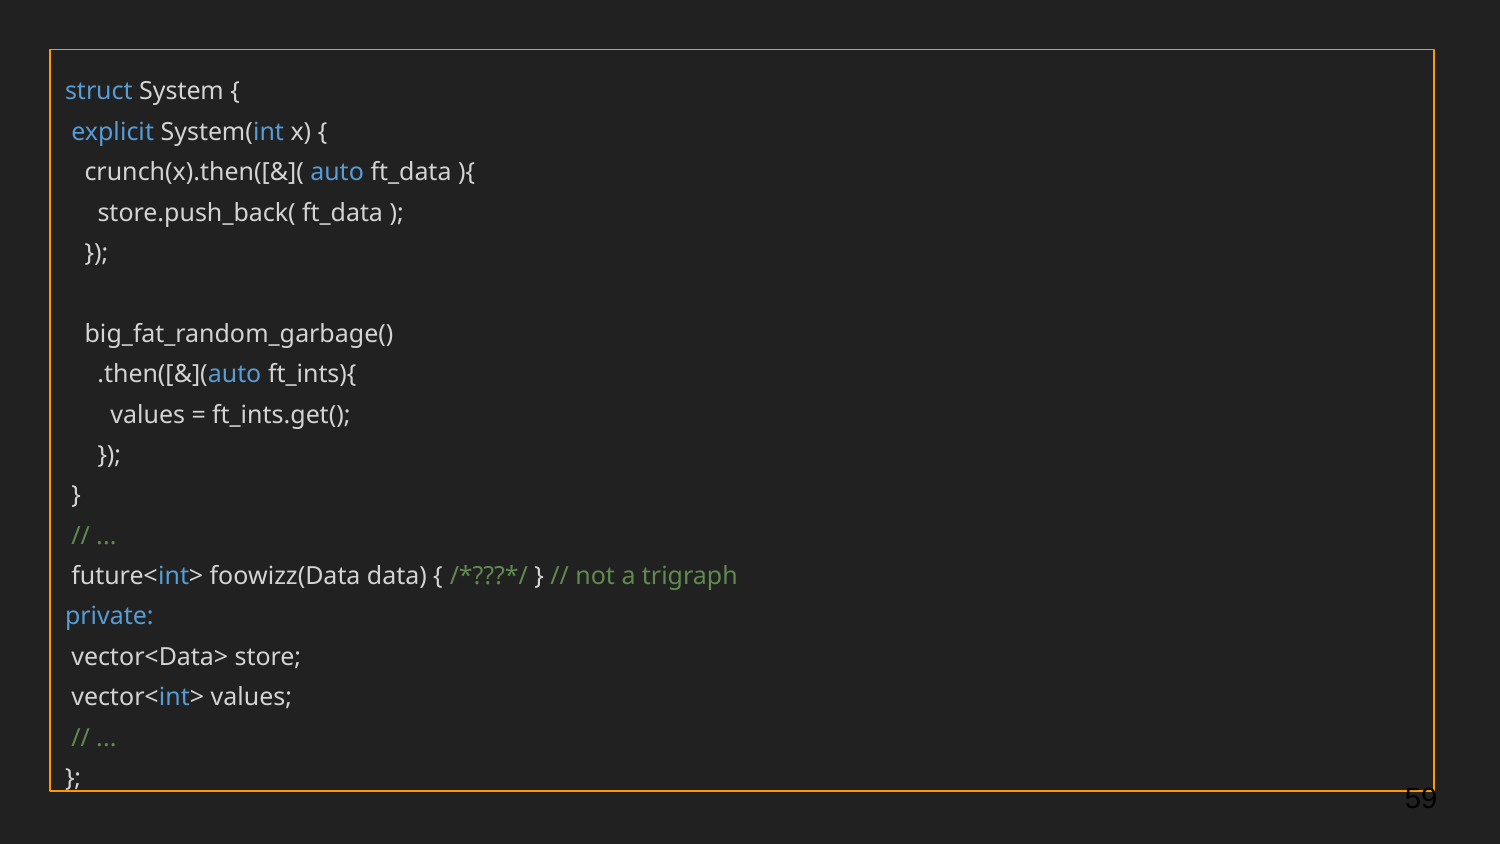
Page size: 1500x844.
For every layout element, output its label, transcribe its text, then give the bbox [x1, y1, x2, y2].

slide_number <number> [1389, 764, 1480, 830]
list struct System { explicit System(int x) { crunch(x).then([&]( auto ft_data ){ store.push_back( ft_data ); }); big_fat_random_garbage() .then([&](auto ft_ints){ values = ft_ints.get(); }); } // ... future<int> foowizz(Data data) { /*???*/ } // not a trigraph private: vector<Data> store; vector<int> values; // ... }; [50, 49, 1435, 791]
